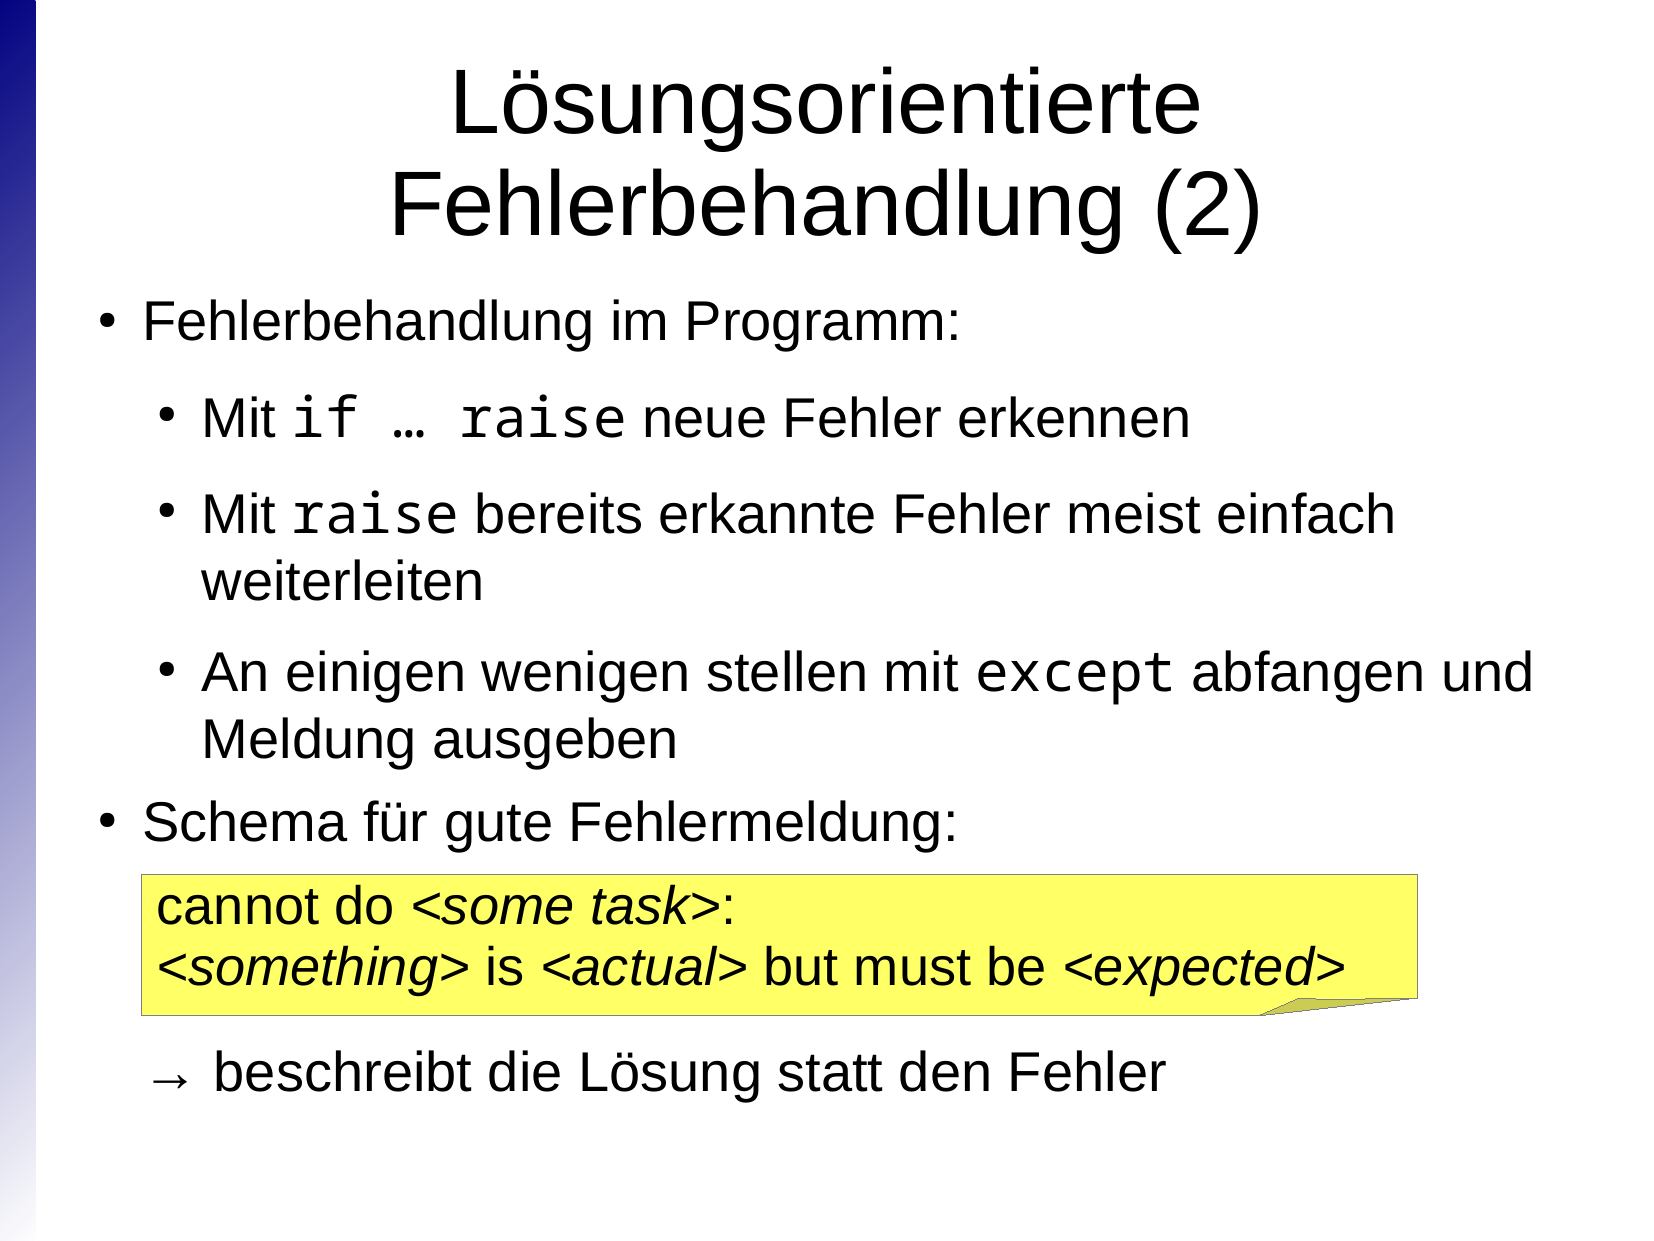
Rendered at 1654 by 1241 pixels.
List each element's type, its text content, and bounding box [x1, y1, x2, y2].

title Lösungsorientierte Fehlerbehandlung (2) [82, 49, 1571, 257]
text_box cannot do <some task>: <something> is <actual> but must be <expected> [141, 874, 1418, 1016]
list Fehlerbehandlung im Programm: Mit if … raise neue Fehler erkennen Mit raise bereits erkannte Fehler meist einfach weiterleiten An einigen wenigen stellen mit except abfangen und Meldung ausgeben Schema für gute Fehlermeldung: → beschreibt die Lösung statt den Fehler [82, 290, 1571, 1109]
